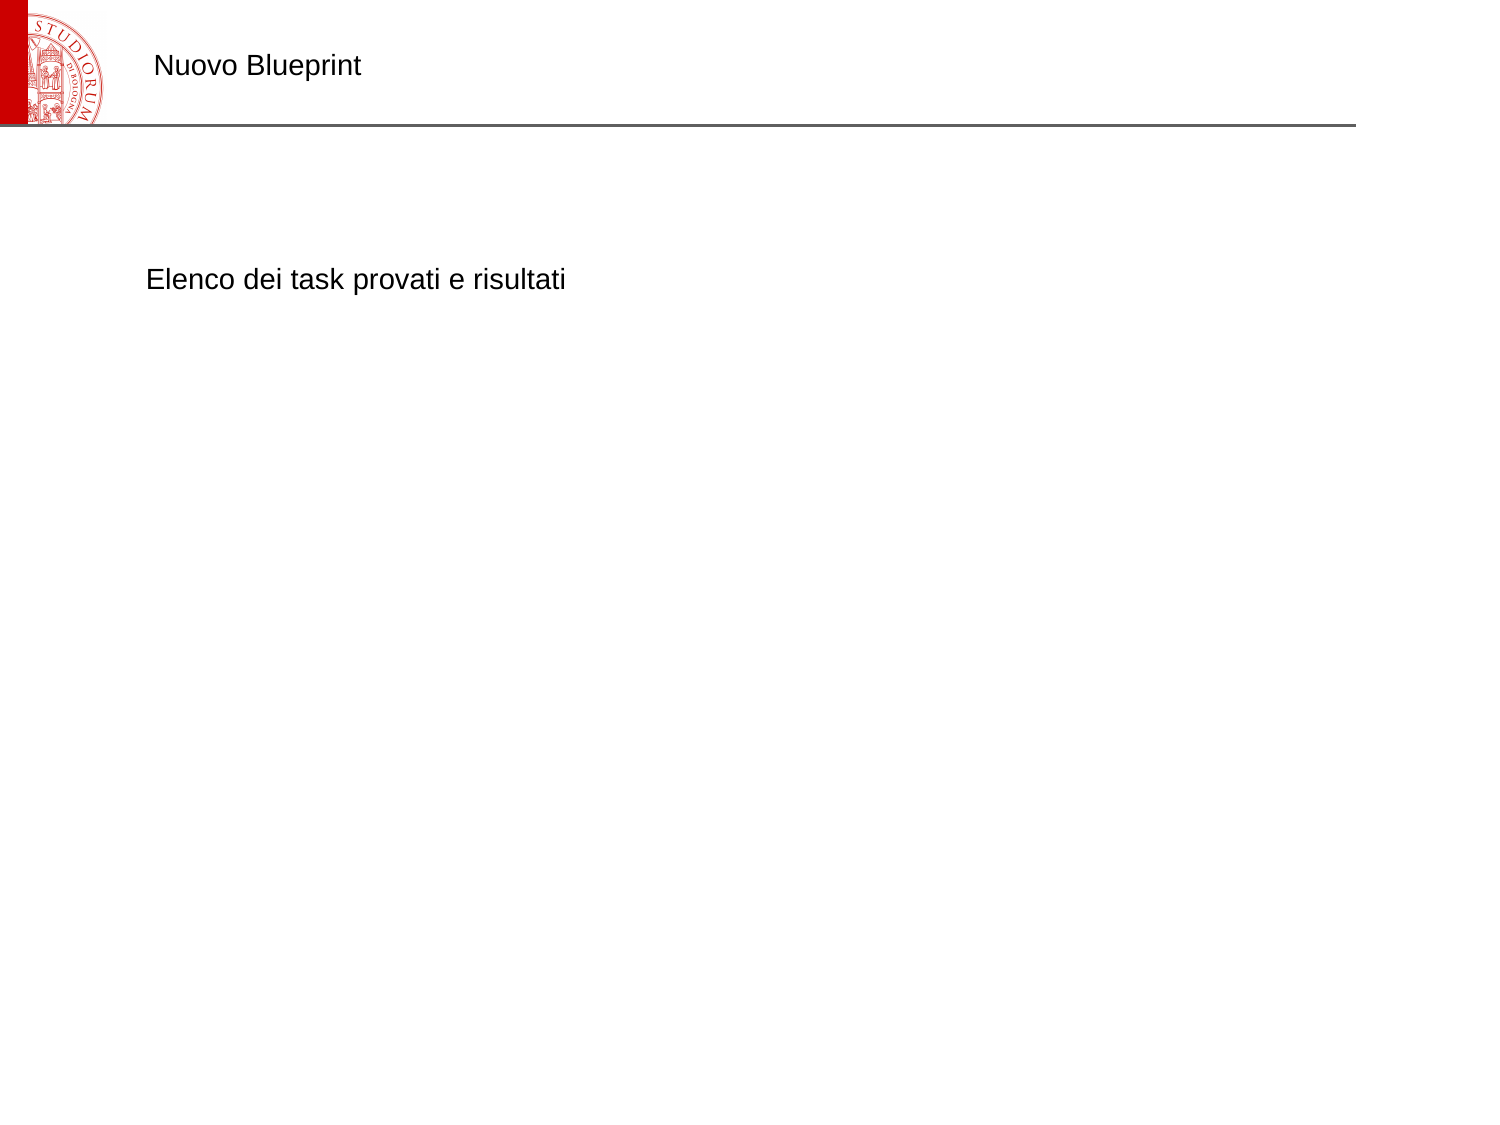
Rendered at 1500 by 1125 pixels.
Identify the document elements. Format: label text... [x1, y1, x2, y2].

title Nuovo Blueprint [153, 23, 1429, 107]
list Elenco dei task provati e risultati [75, 263, 1425, 1006]
picture [28, 11, 107, 124]
